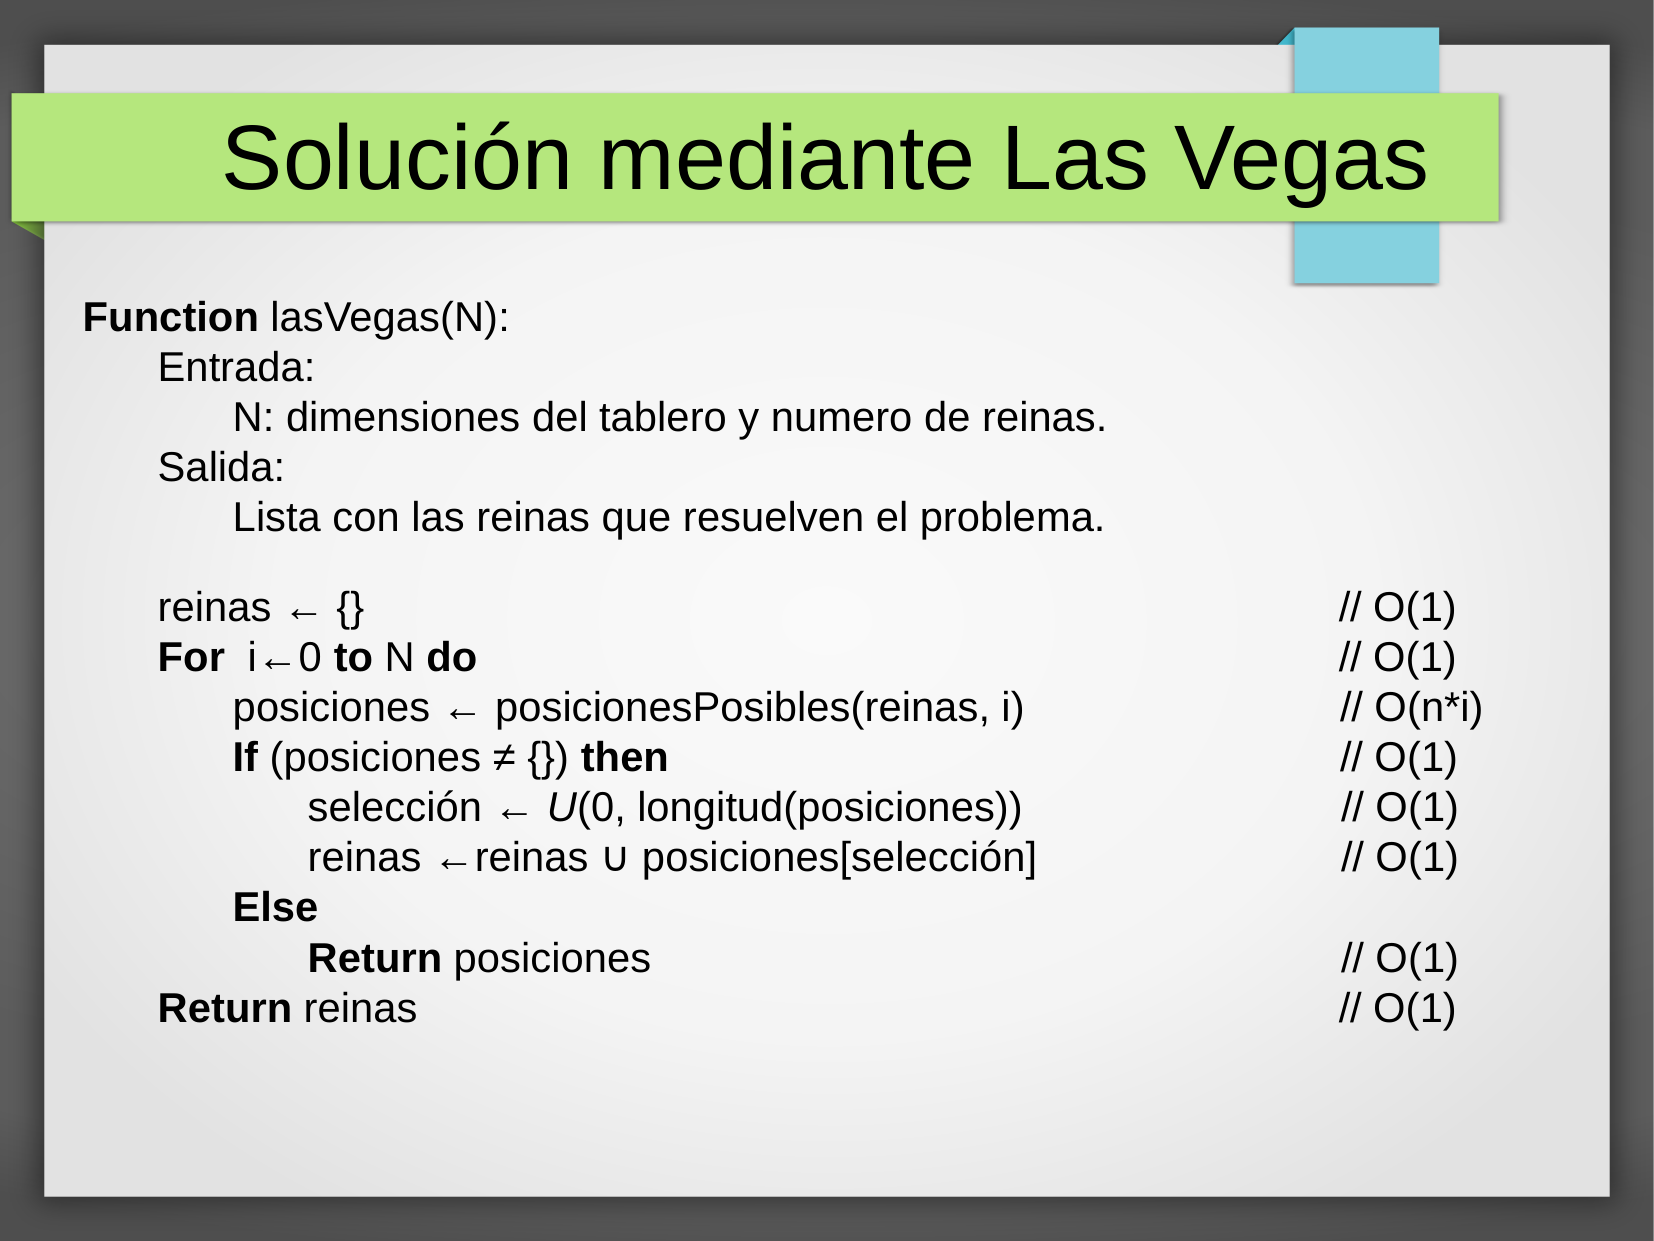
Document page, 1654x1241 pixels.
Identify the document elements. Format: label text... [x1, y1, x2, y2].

text_box Solución mediante Las Vegas [82, 49, 1571, 257]
picture [0, 0, 1654, 1241]
text_box Function lasVegas(N): Entrada: N: dimensiones del tablero y numero de reinas. Salida: Lista con las reinas que resuelven el problema. reinas ← {} // O(1) For i←0 to N do // O(1) posiciones ← posicionesPosibles(reinas, i) // O(n*i) If (posiciones ≠ {}) then // O(1) selección ← U(0, longitud(posiciones)) // O(1) reinas ←reinas ∪ posiciones[selección] // O(1) Else Return posiciones // O(1) Return reinas // O(1) [82, 290, 1571, 1010]
